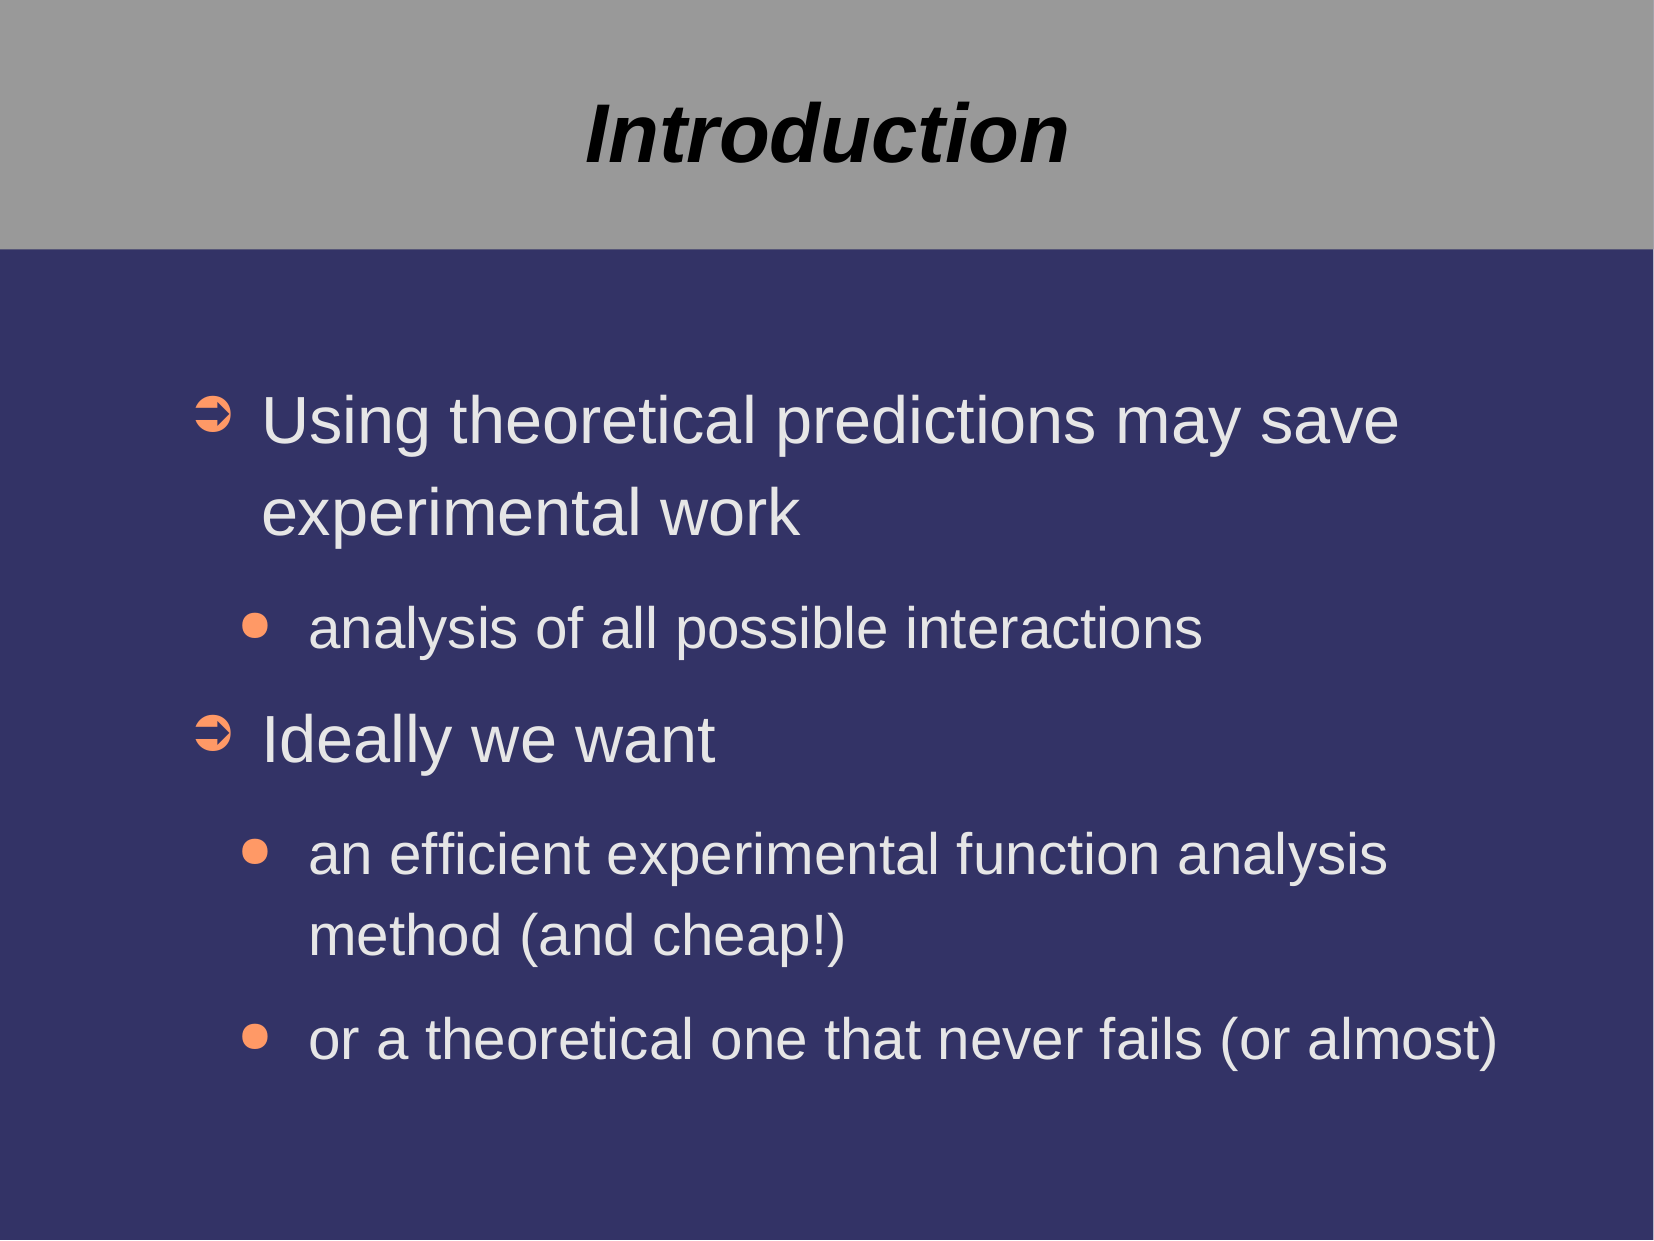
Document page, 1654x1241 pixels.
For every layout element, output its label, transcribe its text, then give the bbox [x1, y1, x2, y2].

list Using theoretical predictions may save experimental work analysis of all possible interactions Ideally we want an efficient experimental function analysis method (and cheap!) or a theoretical one that never fails (or almost) [178, 364, 1570, 1147]
title Introduction [121, 19, 1534, 227]
